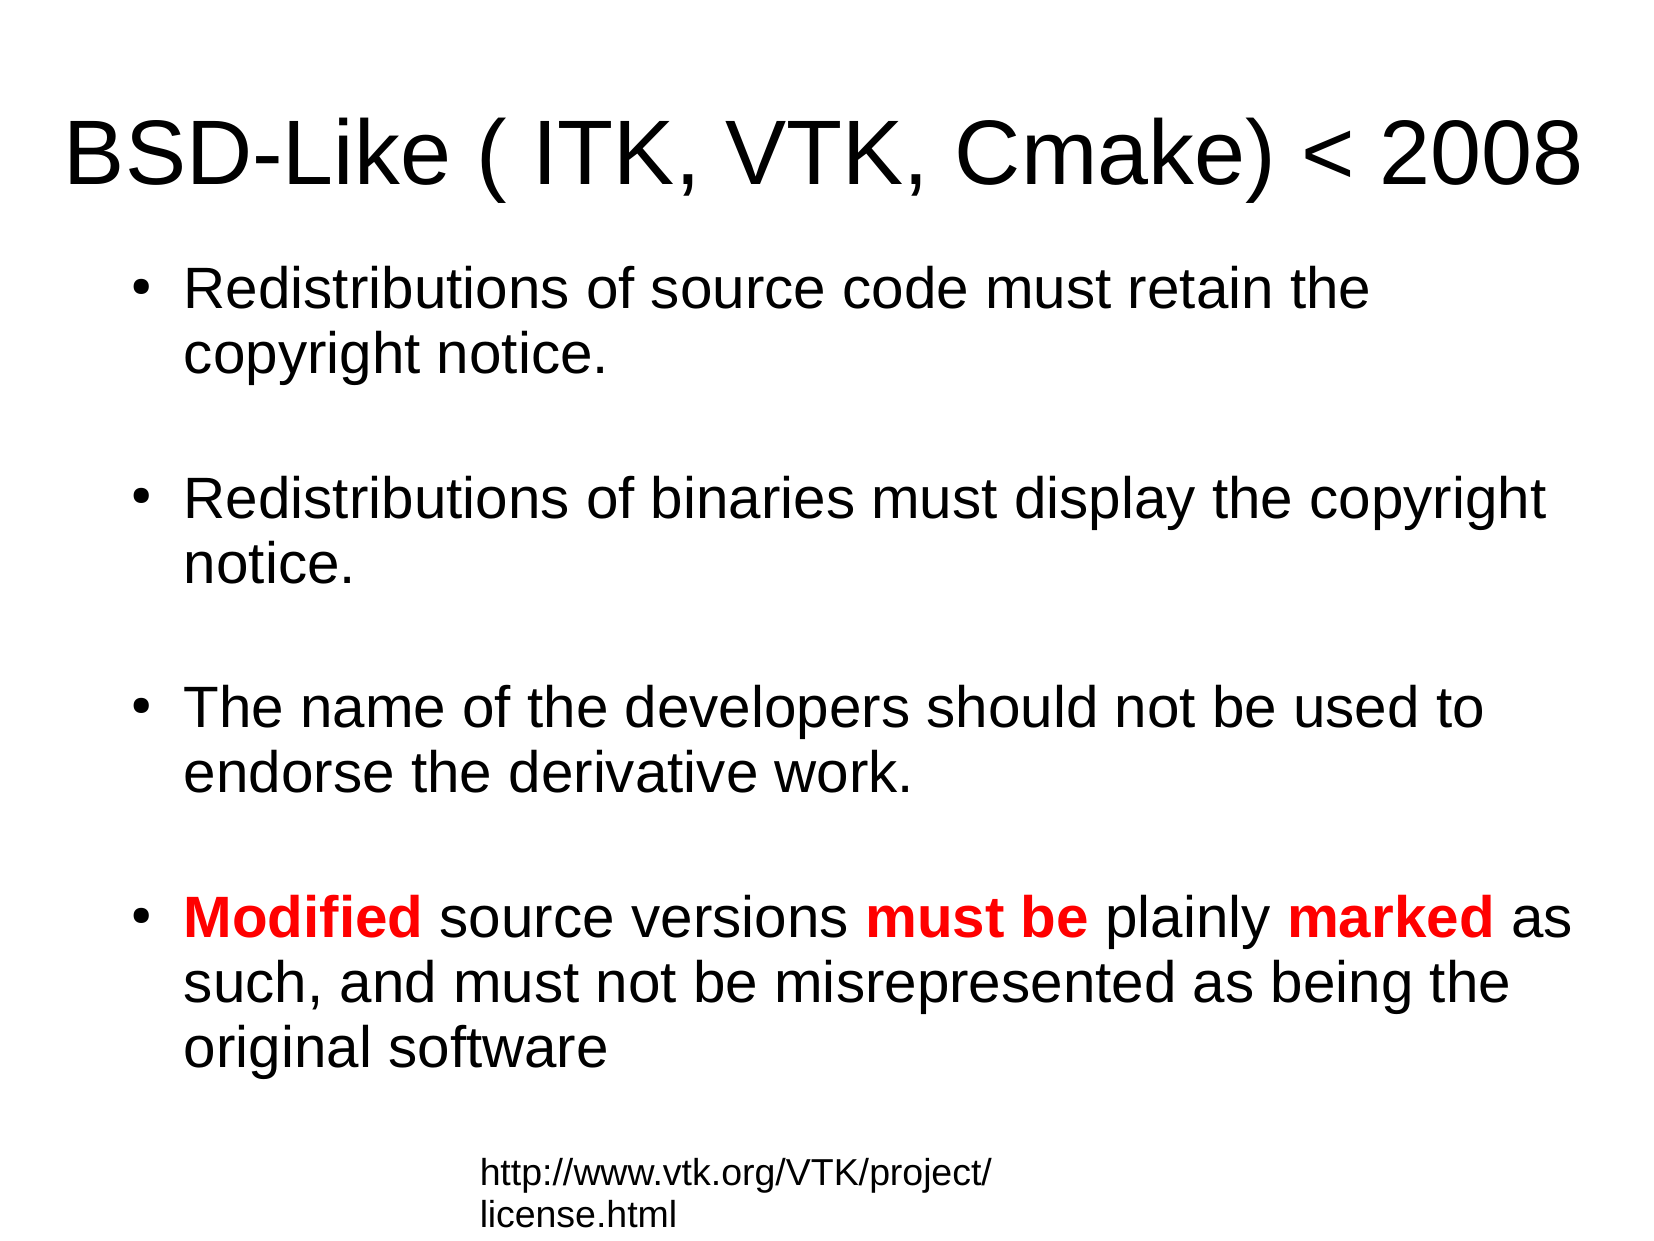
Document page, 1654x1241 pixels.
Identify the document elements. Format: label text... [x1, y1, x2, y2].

list Redistributions of source code must retain the copyright notice. Redistributions of binaries must display the copyright notice. The name of the developers should not be used to endorse the derivative work. Modified source versions must be plainly marked as such, and must not be misrepresented as being the original software [98, 248, 1615, 1088]
title BSD-Like ( ITK, VTK, Cmake) < 2008 [37, 49, 1613, 257]
text_box http://www.vtk.org/VTK/project/license.html [465, 1144, 1203, 1241]
